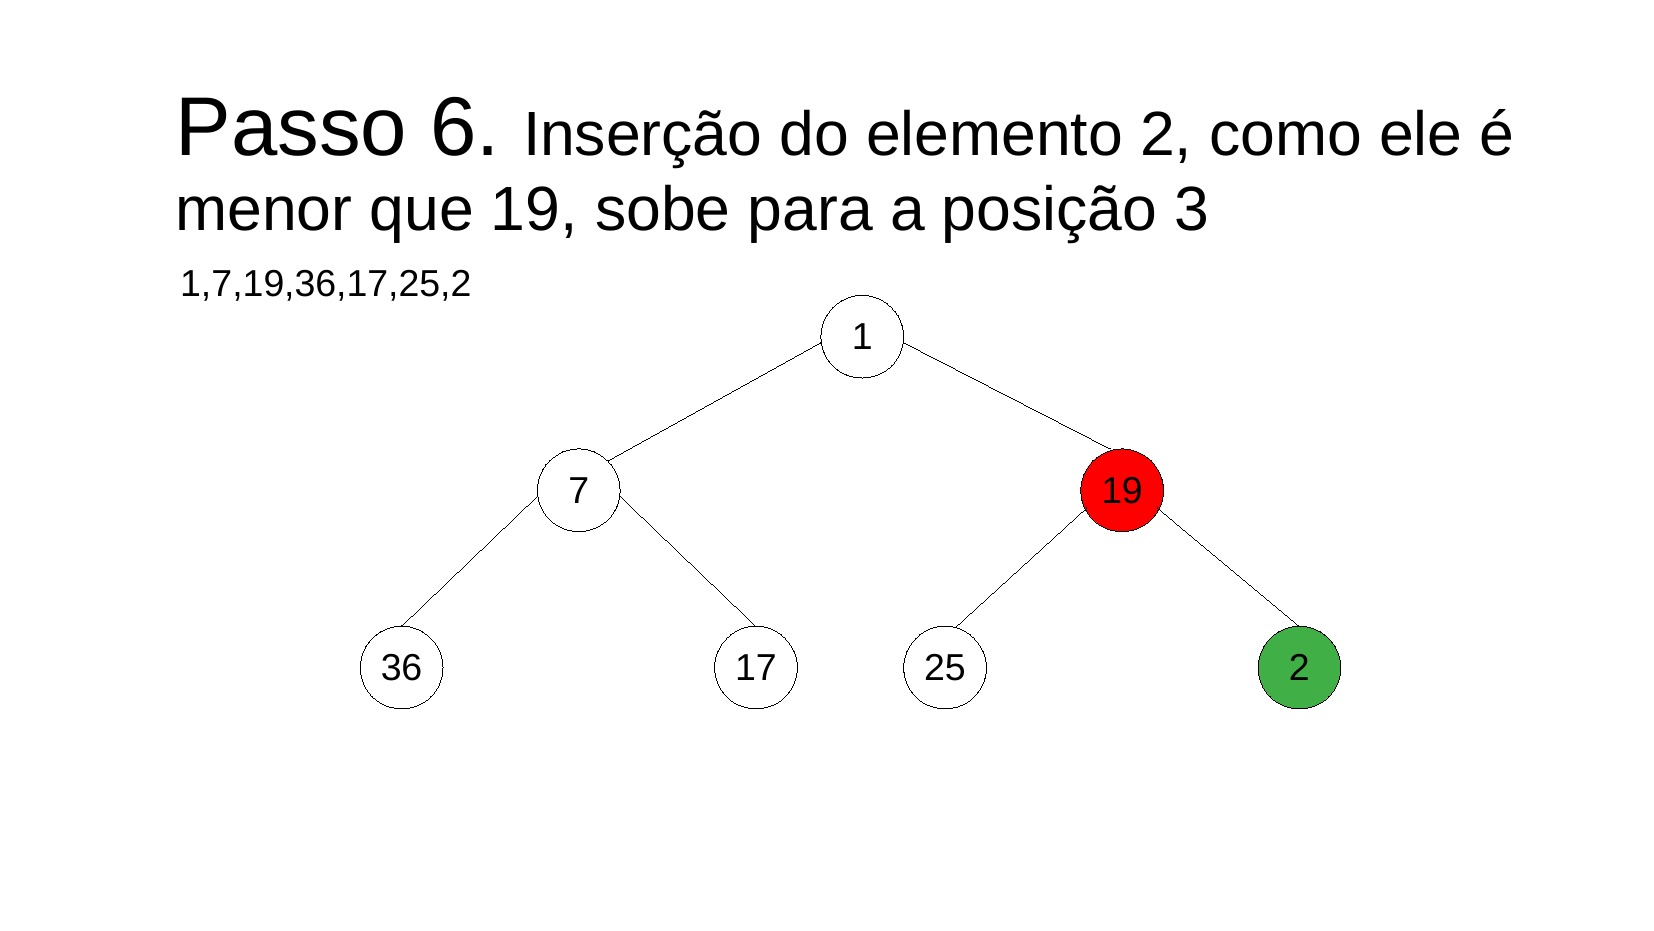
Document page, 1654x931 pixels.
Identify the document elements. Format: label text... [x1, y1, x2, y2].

text_box 36 [360, 626, 444, 709]
text_box Passo 6. Inserção do elemento 2, como ele é menor que 19, sobe para a posição 3 [160, 73, 1571, 251]
text_box 1,7,19,36,17,25,2 [165, 255, 709, 355]
text_box 2 [1258, 626, 1341, 709]
text_box 1 [820, 295, 904, 379]
text_box 19 [1080, 448, 1164, 532]
text_box 17 [714, 626, 798, 709]
text_box 7 [537, 448, 621, 532]
text_box 25 [903, 626, 987, 709]
